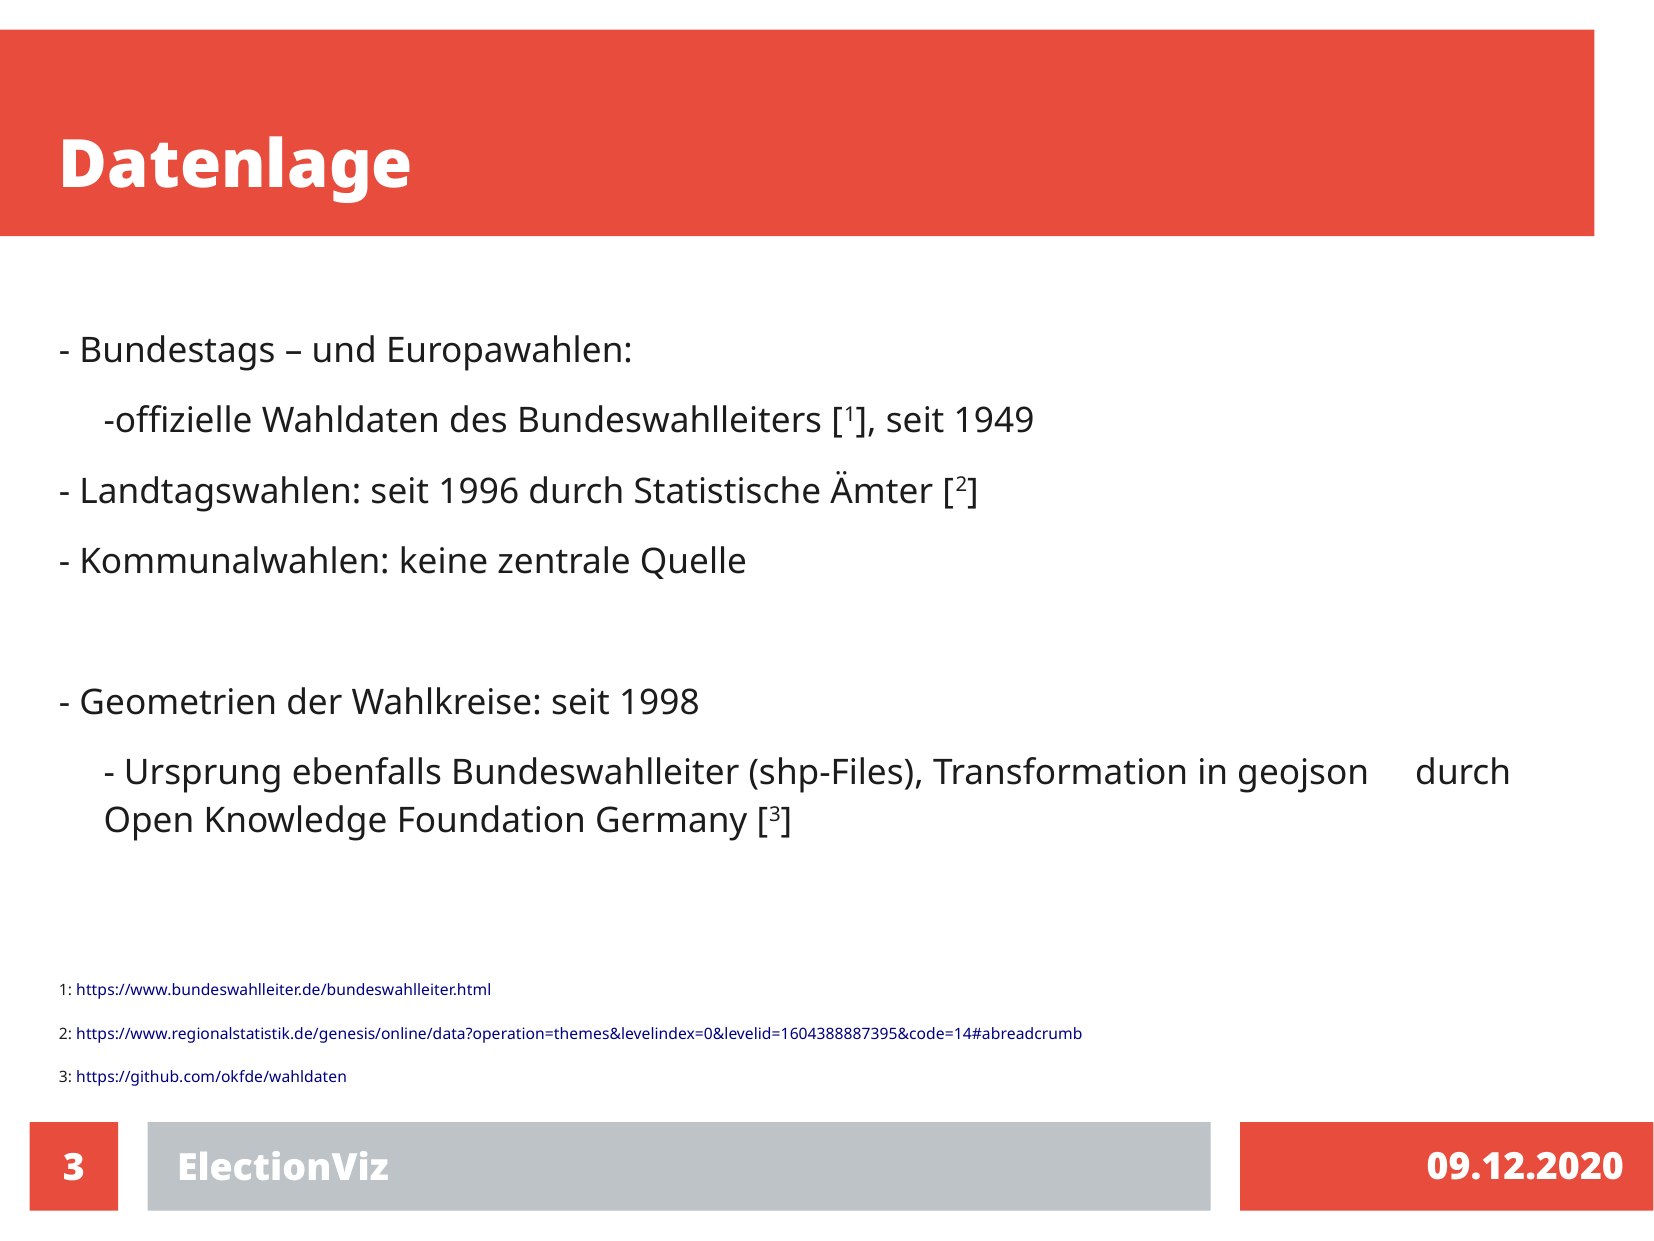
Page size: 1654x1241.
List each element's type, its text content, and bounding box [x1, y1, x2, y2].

title Datenlage [59, 59, 1595, 207]
list - Bundestags – und Europawahlen: -offizielle Wahldaten des Bundeswahlleiters [1], seit 1949 - Landtagswahlen: seit 1996 durch Statistische Ämter [2] - Kommunalwahlen: keine zentrale Quelle - Geometrien der Wahlkreise: seit 1998 - Ursprung ebenfalls Bundeswahlleiter (shp-Files), Transformation in geojson durch Open Knowledge Foundation Germany [3] 1: https://www.bundeswahlleiter.de/bundeswahlleiter.html 2: https://www.regionalstatistik.de/genesis/online/data?operation=themes&levelindex=0&levelid=1604388887395&code=14#abreadcrumb 3: https://github.com/okfde/wahldaten [59, 324, 1565, 1093]
